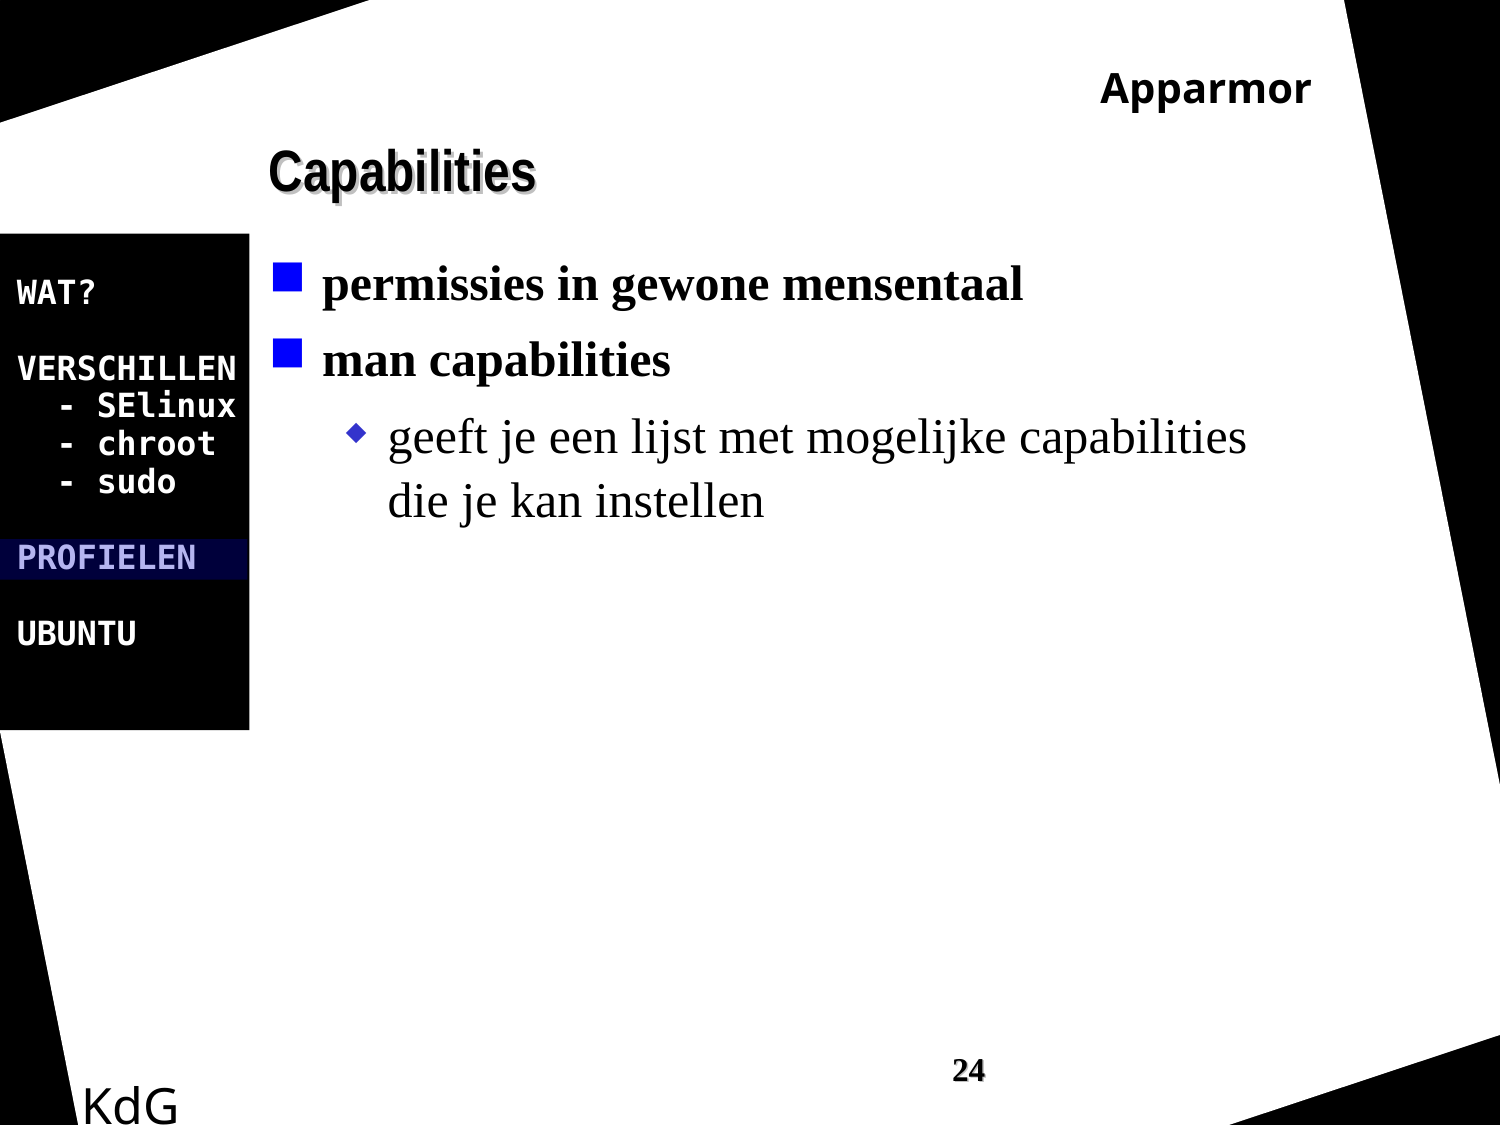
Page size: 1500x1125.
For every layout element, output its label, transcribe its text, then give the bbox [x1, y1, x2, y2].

text_box [0, 539, 248, 580]
title Capabilities [268, 49, 1415, 246]
list permissies in gewone mensentaal man capabilities geeft je een lijst met mogelijke capabilities die je kan instellen [268, 246, 1468, 976]
